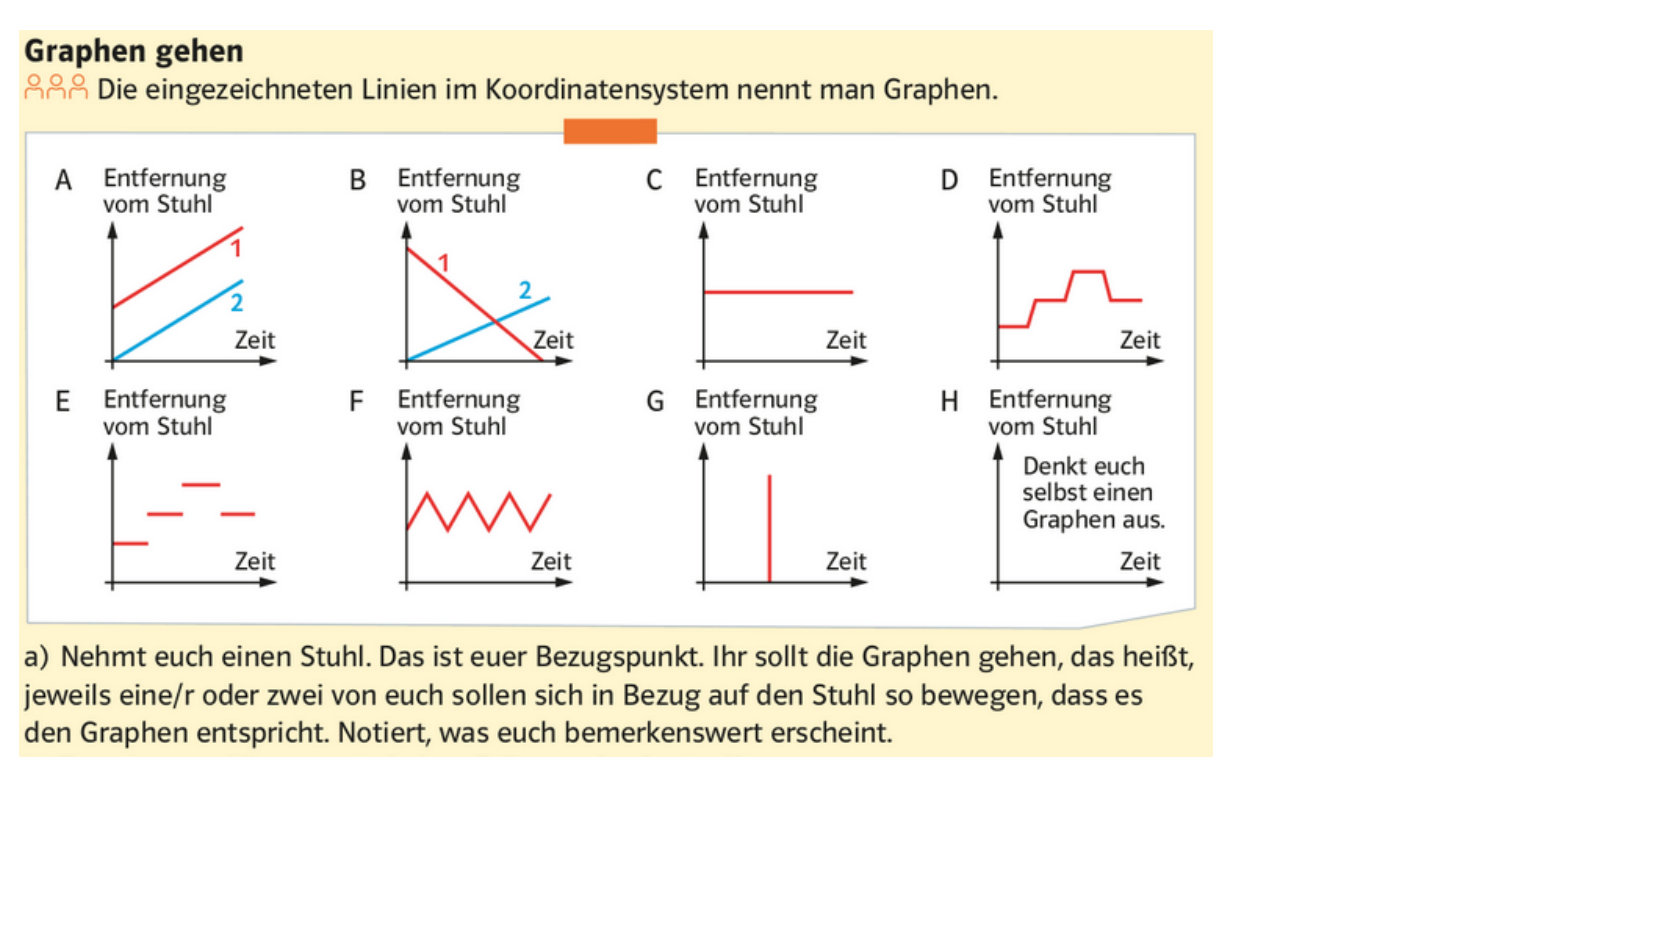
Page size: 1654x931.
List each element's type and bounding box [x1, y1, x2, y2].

picture [19, 30, 1213, 758]
